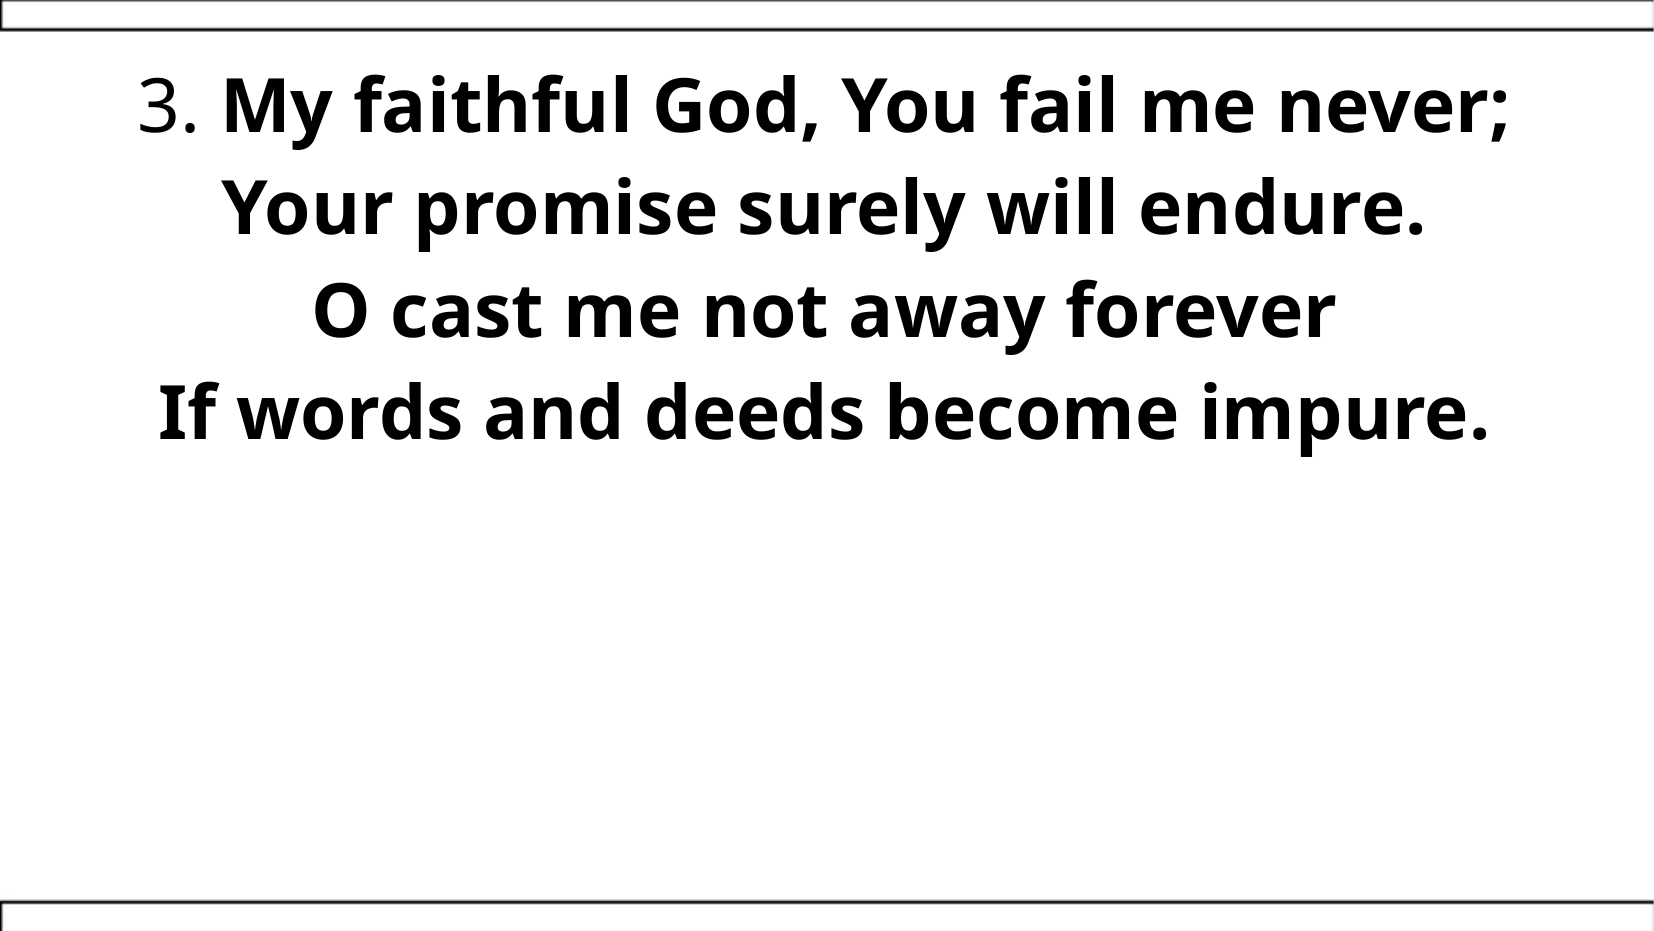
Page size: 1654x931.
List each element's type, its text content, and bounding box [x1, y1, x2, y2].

picture [0, 0, 1654, 931]
text_box 3. My faithful God, You fail me never; Your promise surely will endure. O cast me not away forever If words and deeds become impure. [90, 45, 1561, 460]
